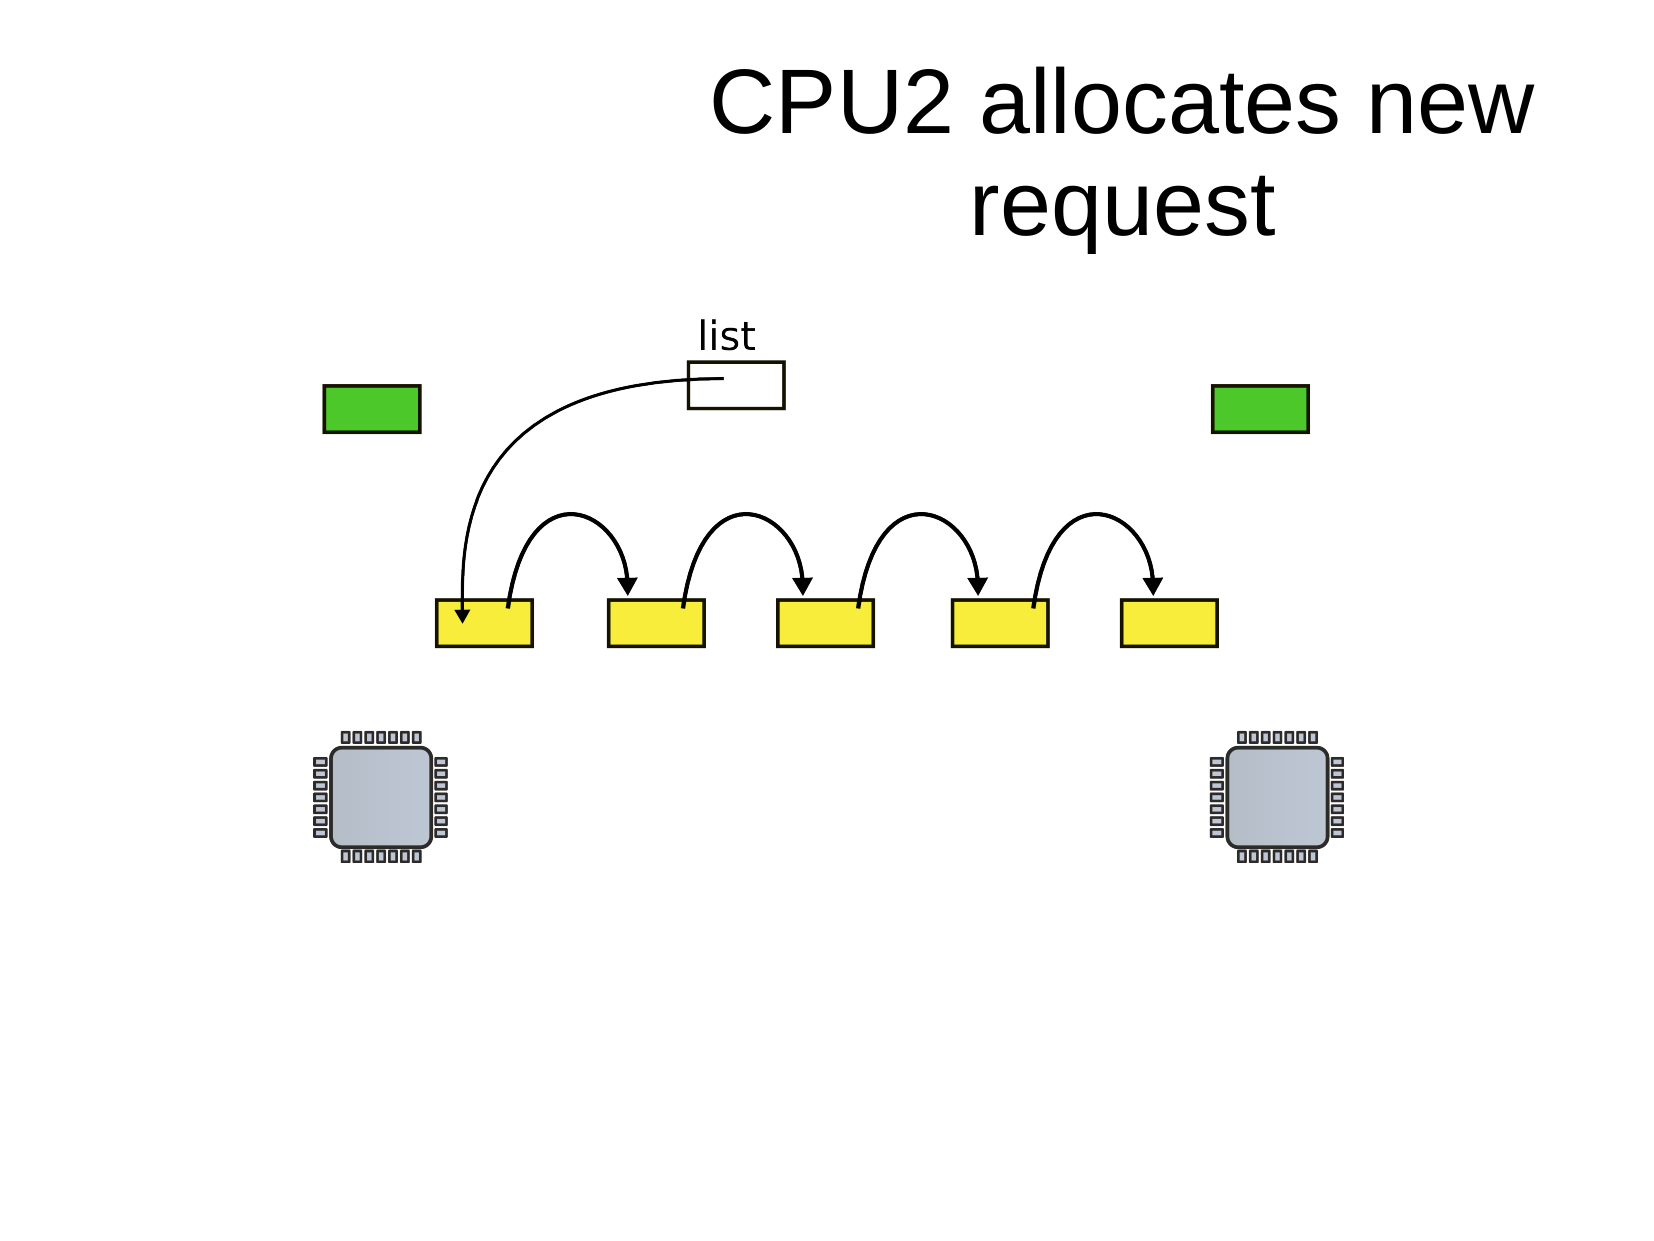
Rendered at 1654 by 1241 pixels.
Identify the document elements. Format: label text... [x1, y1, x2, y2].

title CPU2 allocates new request [675, 49, 1571, 257]
picture [313, 319, 1344, 863]
